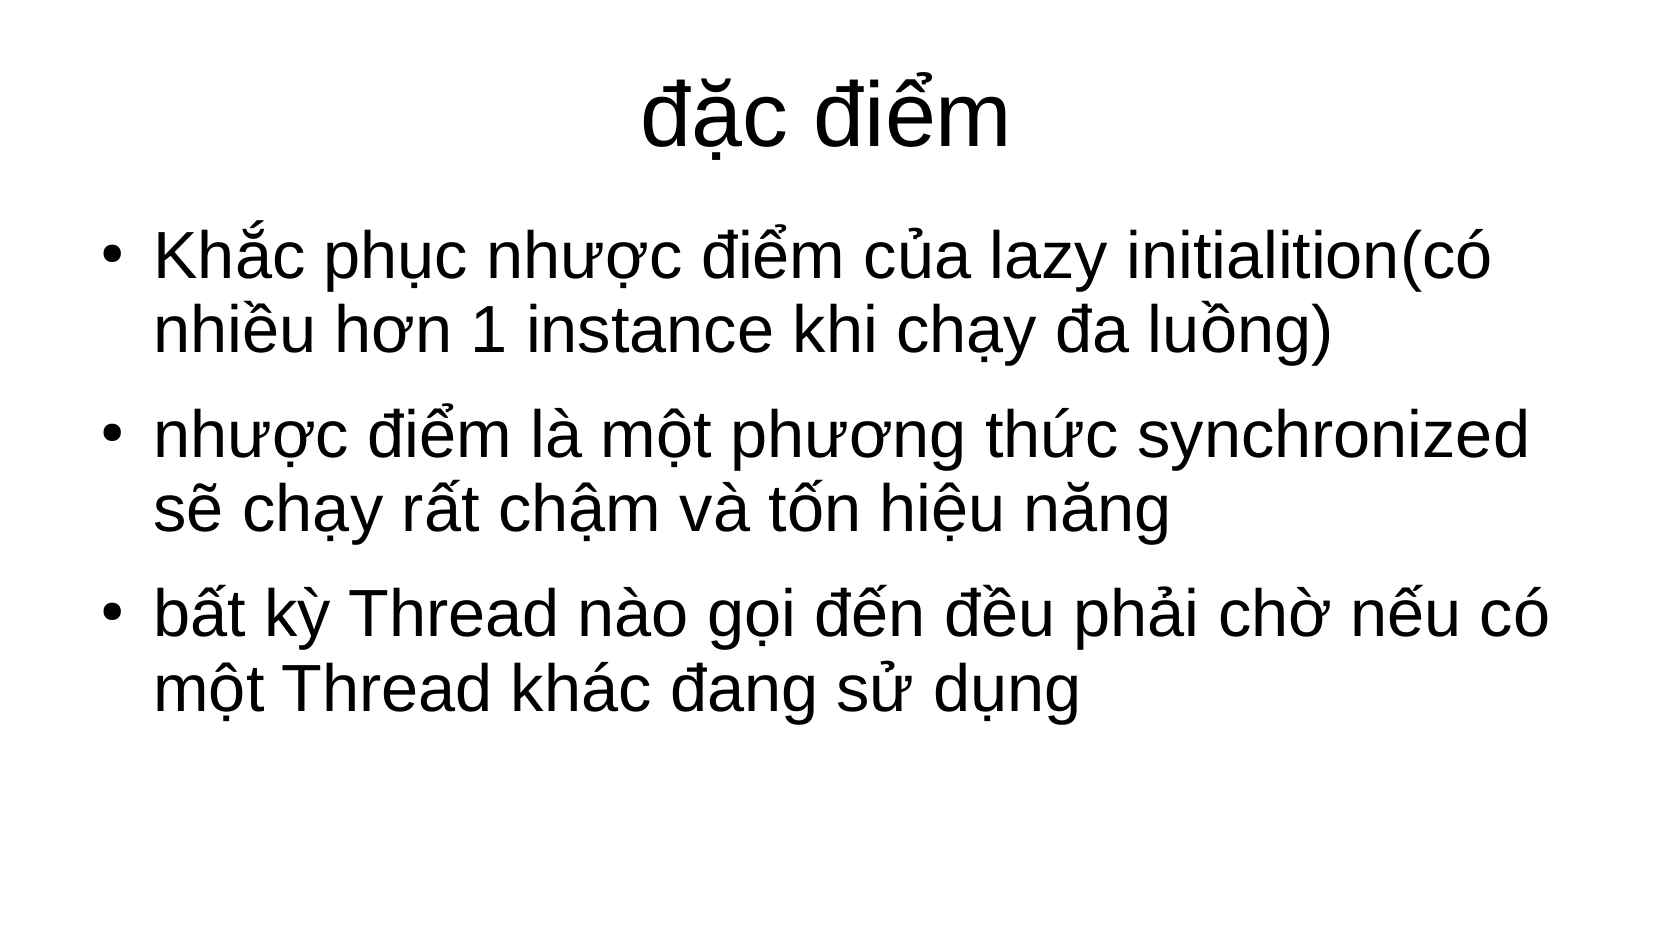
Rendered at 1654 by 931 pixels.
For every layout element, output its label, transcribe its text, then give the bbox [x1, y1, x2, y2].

list Khắc phục nhược điểm của lazy initialition(có nhiều hơn 1 instance khi chạy đa luồng) nhược điểm là một phương thức synchronized sẽ chạy rất chậm và tốn hiệu năng bất kỳ Thread nào gọi đến đều phải chờ nếu có một Thread khác đang sử dụng [82, 217, 1571, 758]
title đặc điểm [82, 37, 1571, 193]
